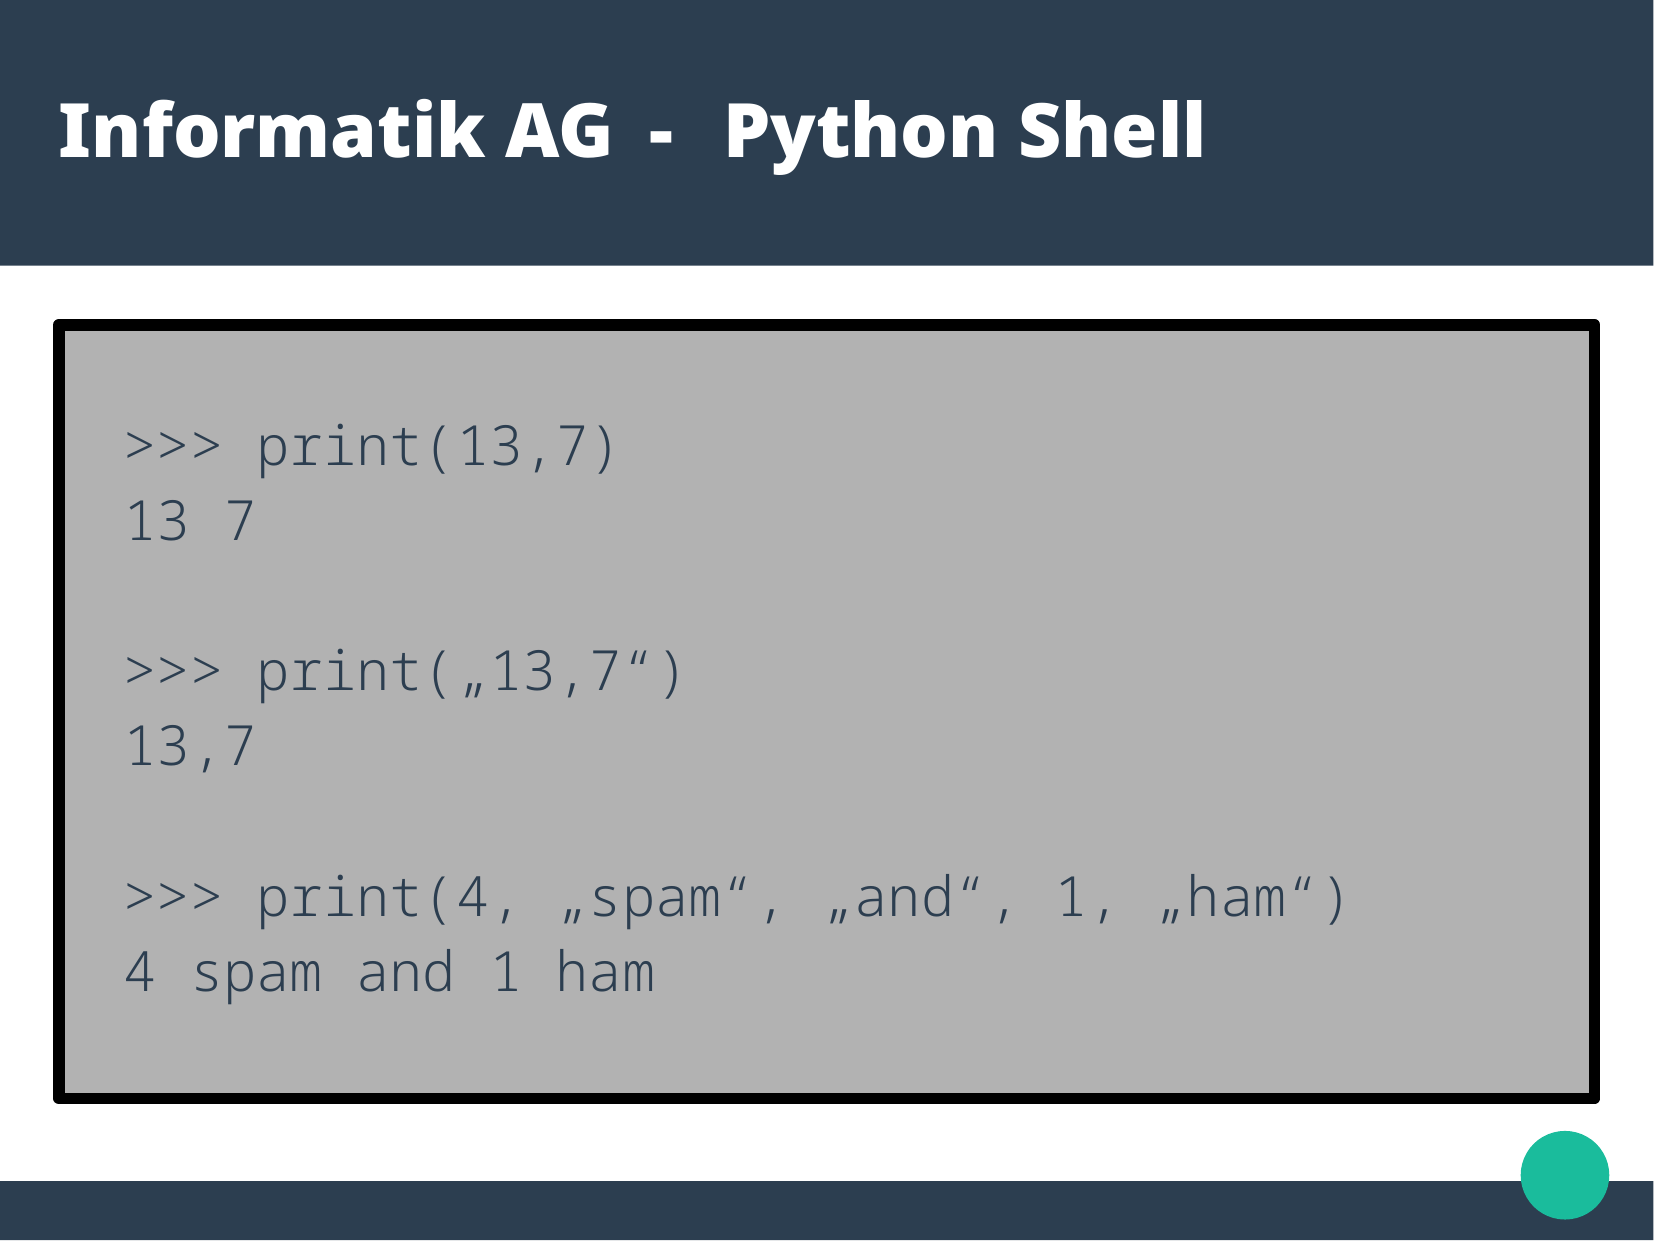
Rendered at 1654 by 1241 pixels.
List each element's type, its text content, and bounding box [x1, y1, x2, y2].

list >>> print(13,7) 13 7 >>> print(„13,7“) 13,7 >>> print(4, „spam“, „and“, 1, „ham“) 4 spam and 1 ham [59, 324, 1595, 1099]
title Informatik AG - Python Shell [59, 49, 1595, 207]
